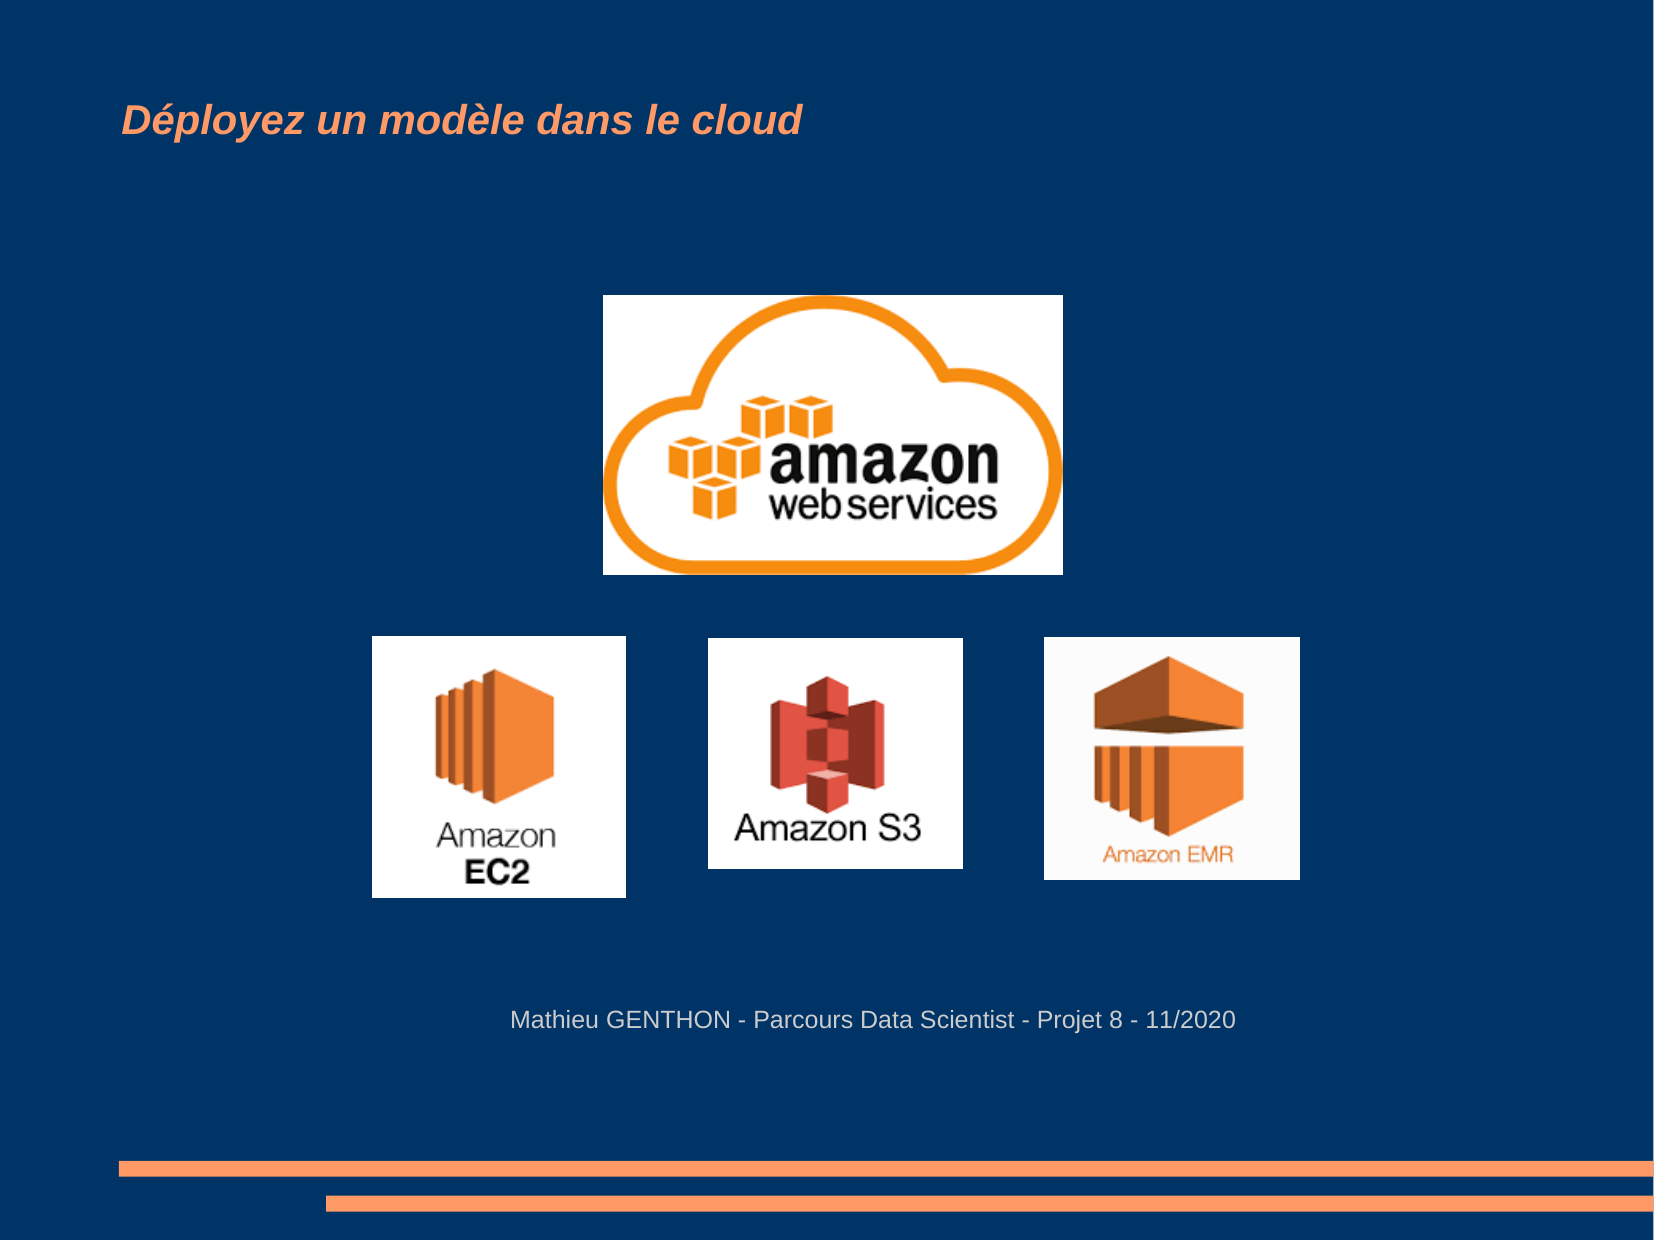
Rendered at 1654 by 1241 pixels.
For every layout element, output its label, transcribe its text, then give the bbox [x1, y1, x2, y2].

title Déployez un modèle dans le cloud [121, 16, 1534, 224]
picture [1044, 637, 1300, 880]
picture [603, 295, 1063, 575]
picture [372, 636, 626, 898]
picture [708, 638, 963, 869]
subtitle Mathieu GENTHON - Parcours Data Scientist - Projet 8 - 11/2020 [178, 921, 1570, 1146]
